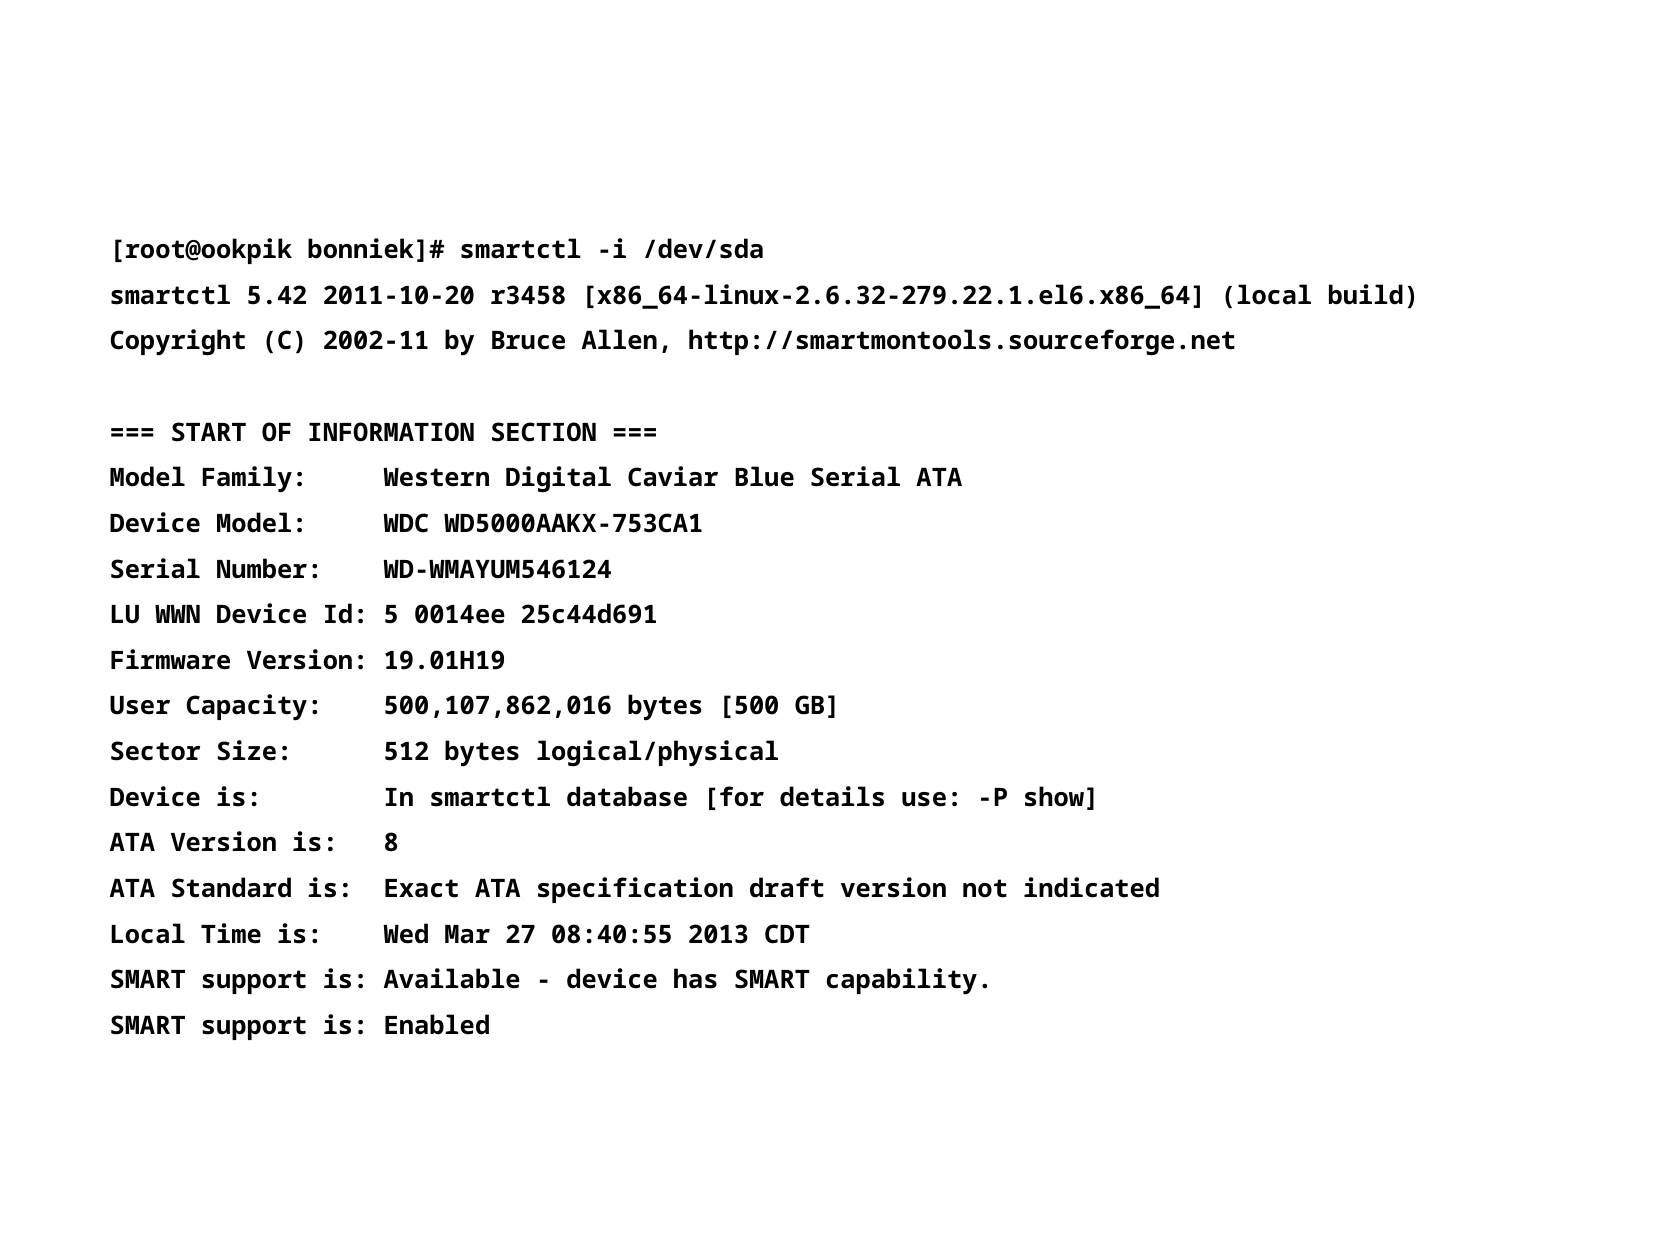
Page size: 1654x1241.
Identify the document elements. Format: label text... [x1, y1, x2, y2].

list [root@ookpik bonniek]# smartctl -i /dev/sda smartctl 5.42 2011-10-20 r3458 [x86_64-linux-2.6.32-279.22.1.el6.x86_64] (local build) Copyright (C) 2002-11 by Bruce Allen, http://smartmontools.sourceforge.net === START OF INFORMATION SECTION === Model Family: Western Digital Caviar Blue Serial ATA Device Model: WDC WD5000AAKX-753CA1 Serial Number: WD-WMAYUM546124 LU WWN Device Id: 5 0014ee 25c44d691 Firmware Version: 19.01H19 User Capacity: 500,107,862,016 bytes [500 GB] Sector Size: 512 bytes logical/physical Device is: In smartctl database [for details use: -P show] ATA Version is: 8 ATA Standard is: Exact ATA specification draft version not indicated Local Time is: Wed Mar 27 08:40:55 2013 CDT SMART support is: Available - device has SMART capability. SMART support is: Enabled [82, 231, 1571, 1051]
